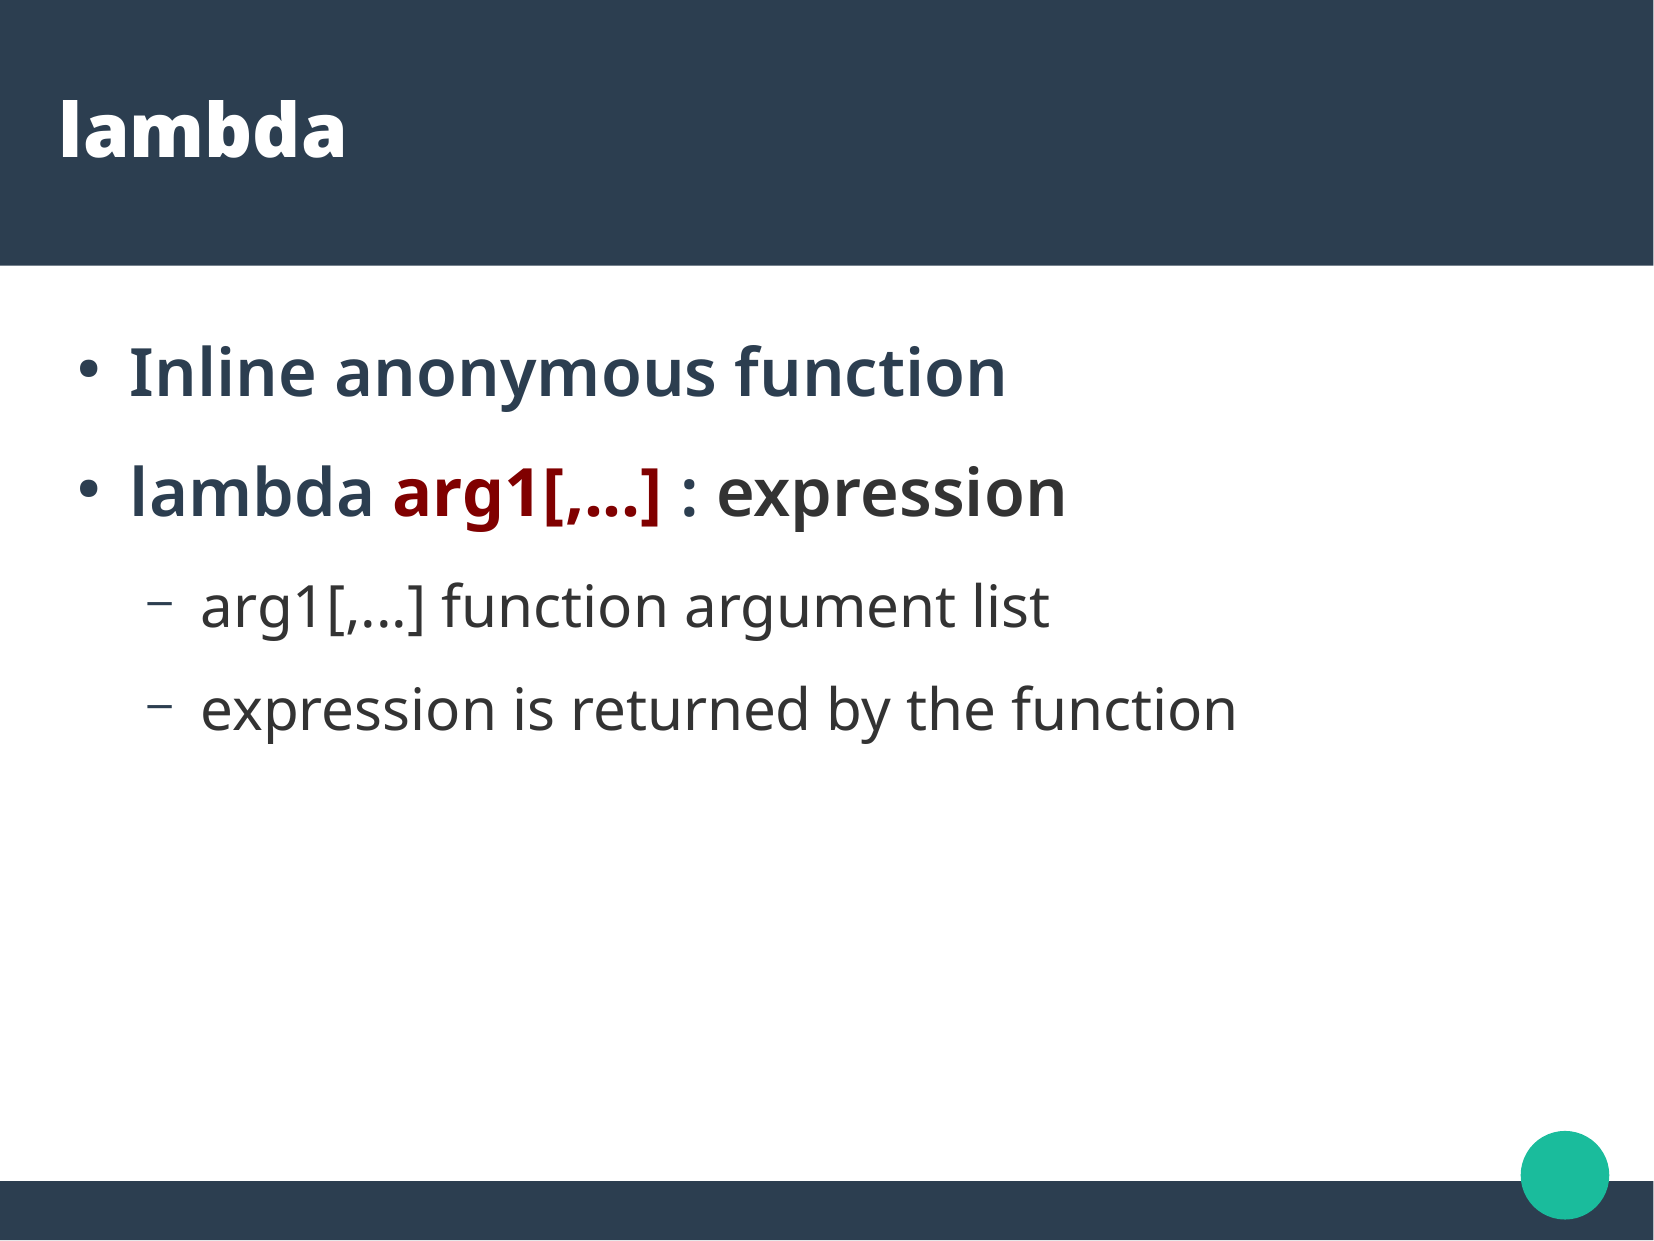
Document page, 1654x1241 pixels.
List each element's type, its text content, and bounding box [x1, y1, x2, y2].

title lambda [59, 49, 1595, 207]
list Inline anonymous function lambda arg1[,...] : expression arg1[,...] function argument list expression is returned by the function [59, 324, 1595, 1152]
